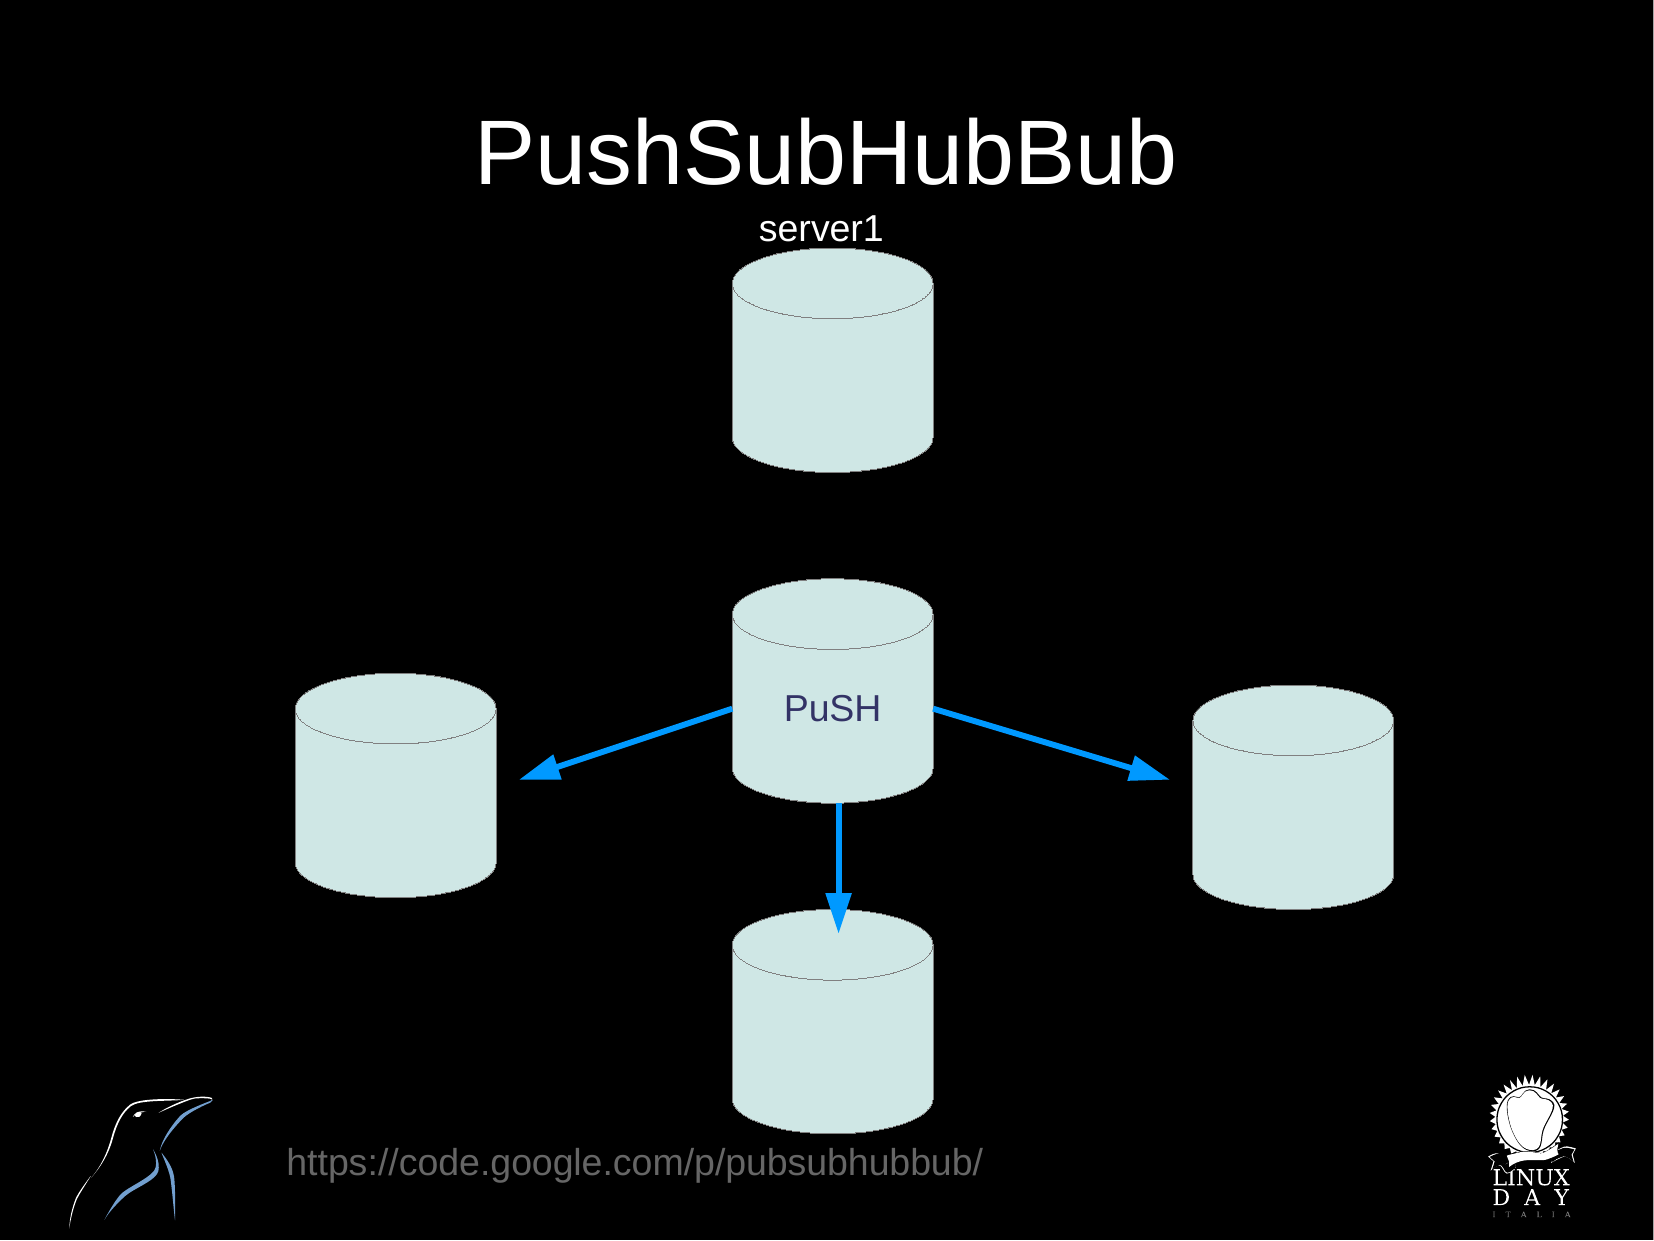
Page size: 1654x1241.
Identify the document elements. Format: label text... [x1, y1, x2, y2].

text_box server1 [744, 199, 970, 257]
title PushSubHubBub [82, 49, 1571, 257]
text_box [295, 673, 497, 898]
text_box [732, 909, 934, 1134]
text_box [732, 257, 934, 473]
text_box https://code.google.com/p/pubsubhubbub/ [271, 1133, 1441, 1191]
text_box [1192, 685, 1394, 910]
text_box PuSH [732, 578, 934, 804]
